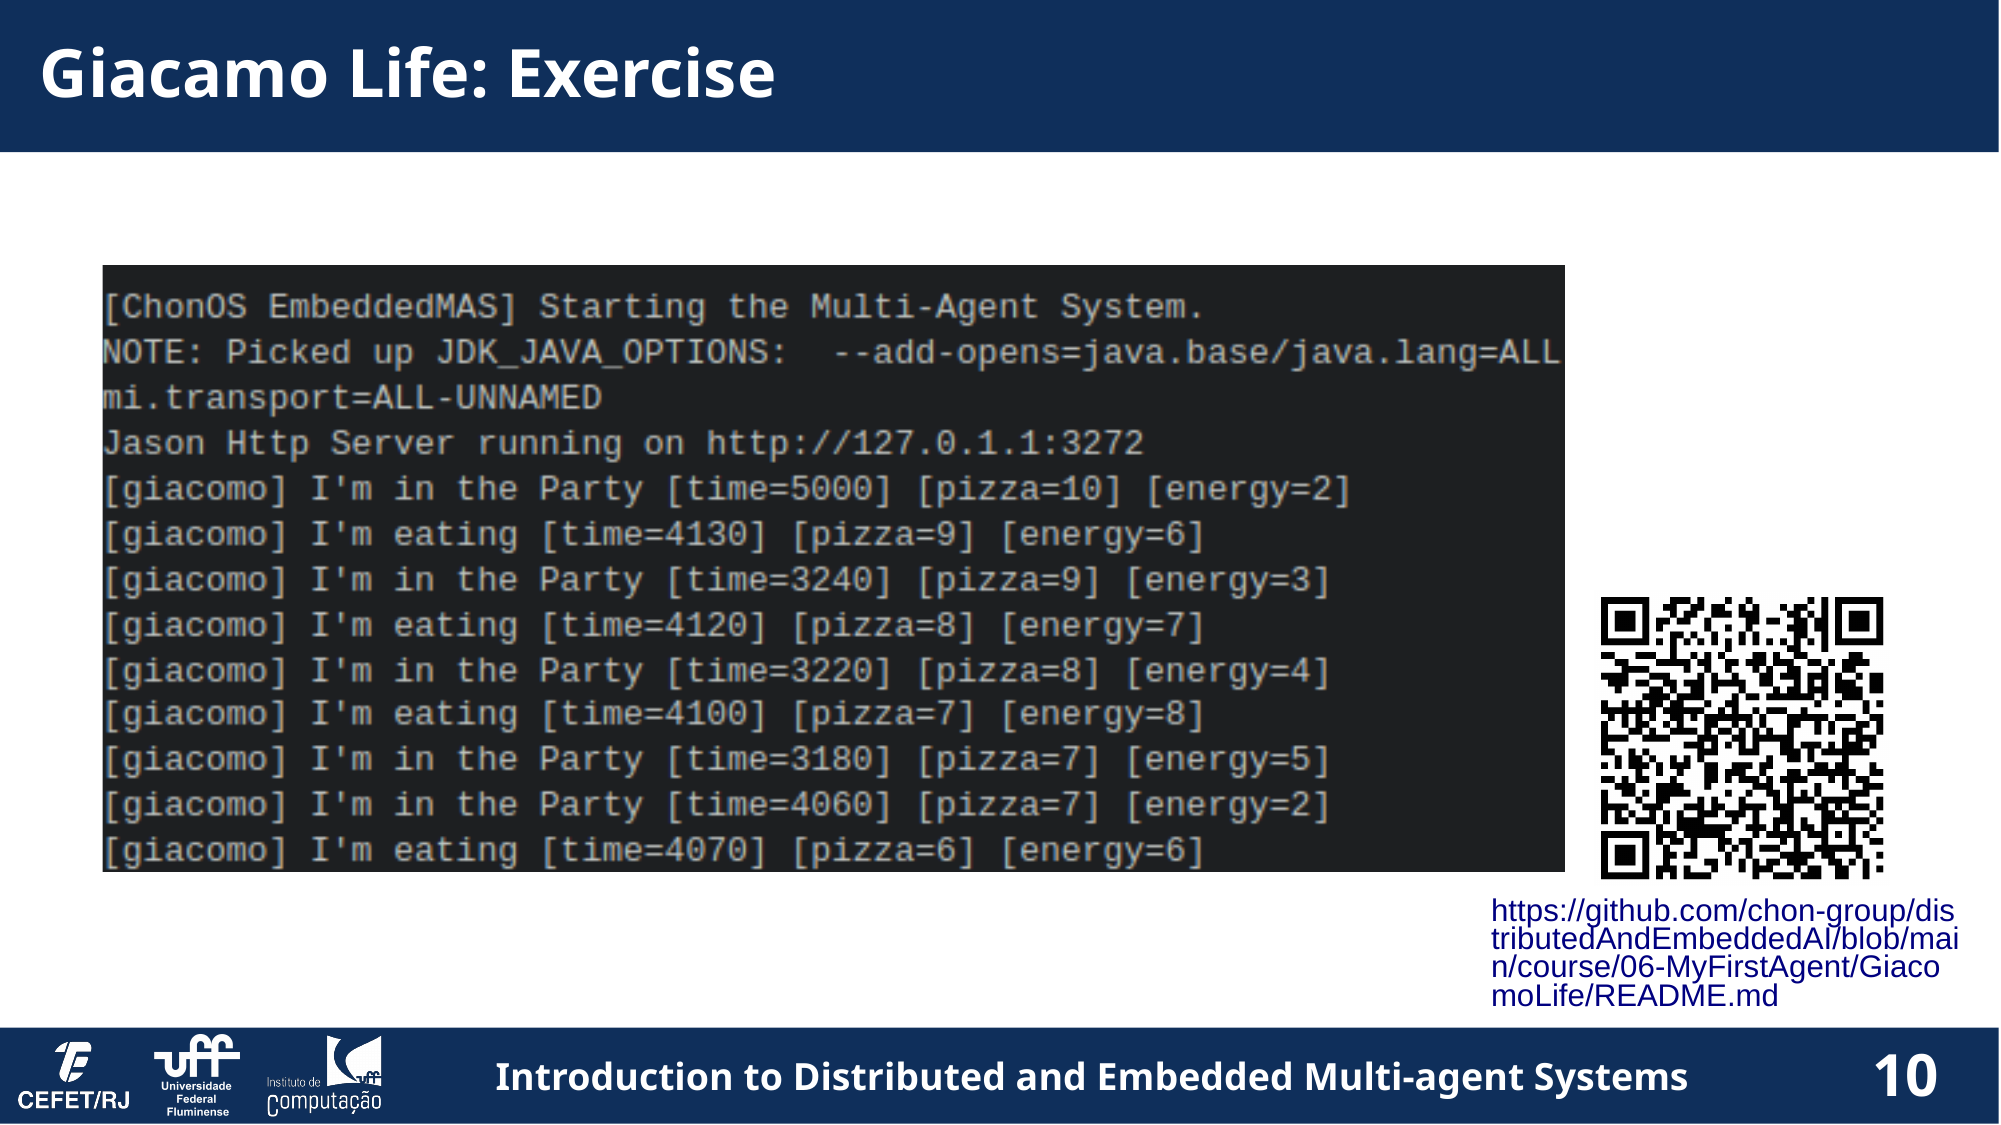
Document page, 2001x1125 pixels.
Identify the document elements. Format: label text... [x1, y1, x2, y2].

picture [265, 1033, 383, 1117]
picture [1594, 590, 1890, 886]
picture [18, 1021, 129, 1125]
text_box https://github.com/chon-group/distributedAndEmbeddedAI/blob/main/course/06-MyFirstAgent/GiacomoLife/README.md [1476, 885, 1979, 1125]
text_box Giacamo Life: Exercise [25, 23, 1999, 119]
picture [102, 265, 1565, 872]
picture [153, 1033, 241, 1121]
